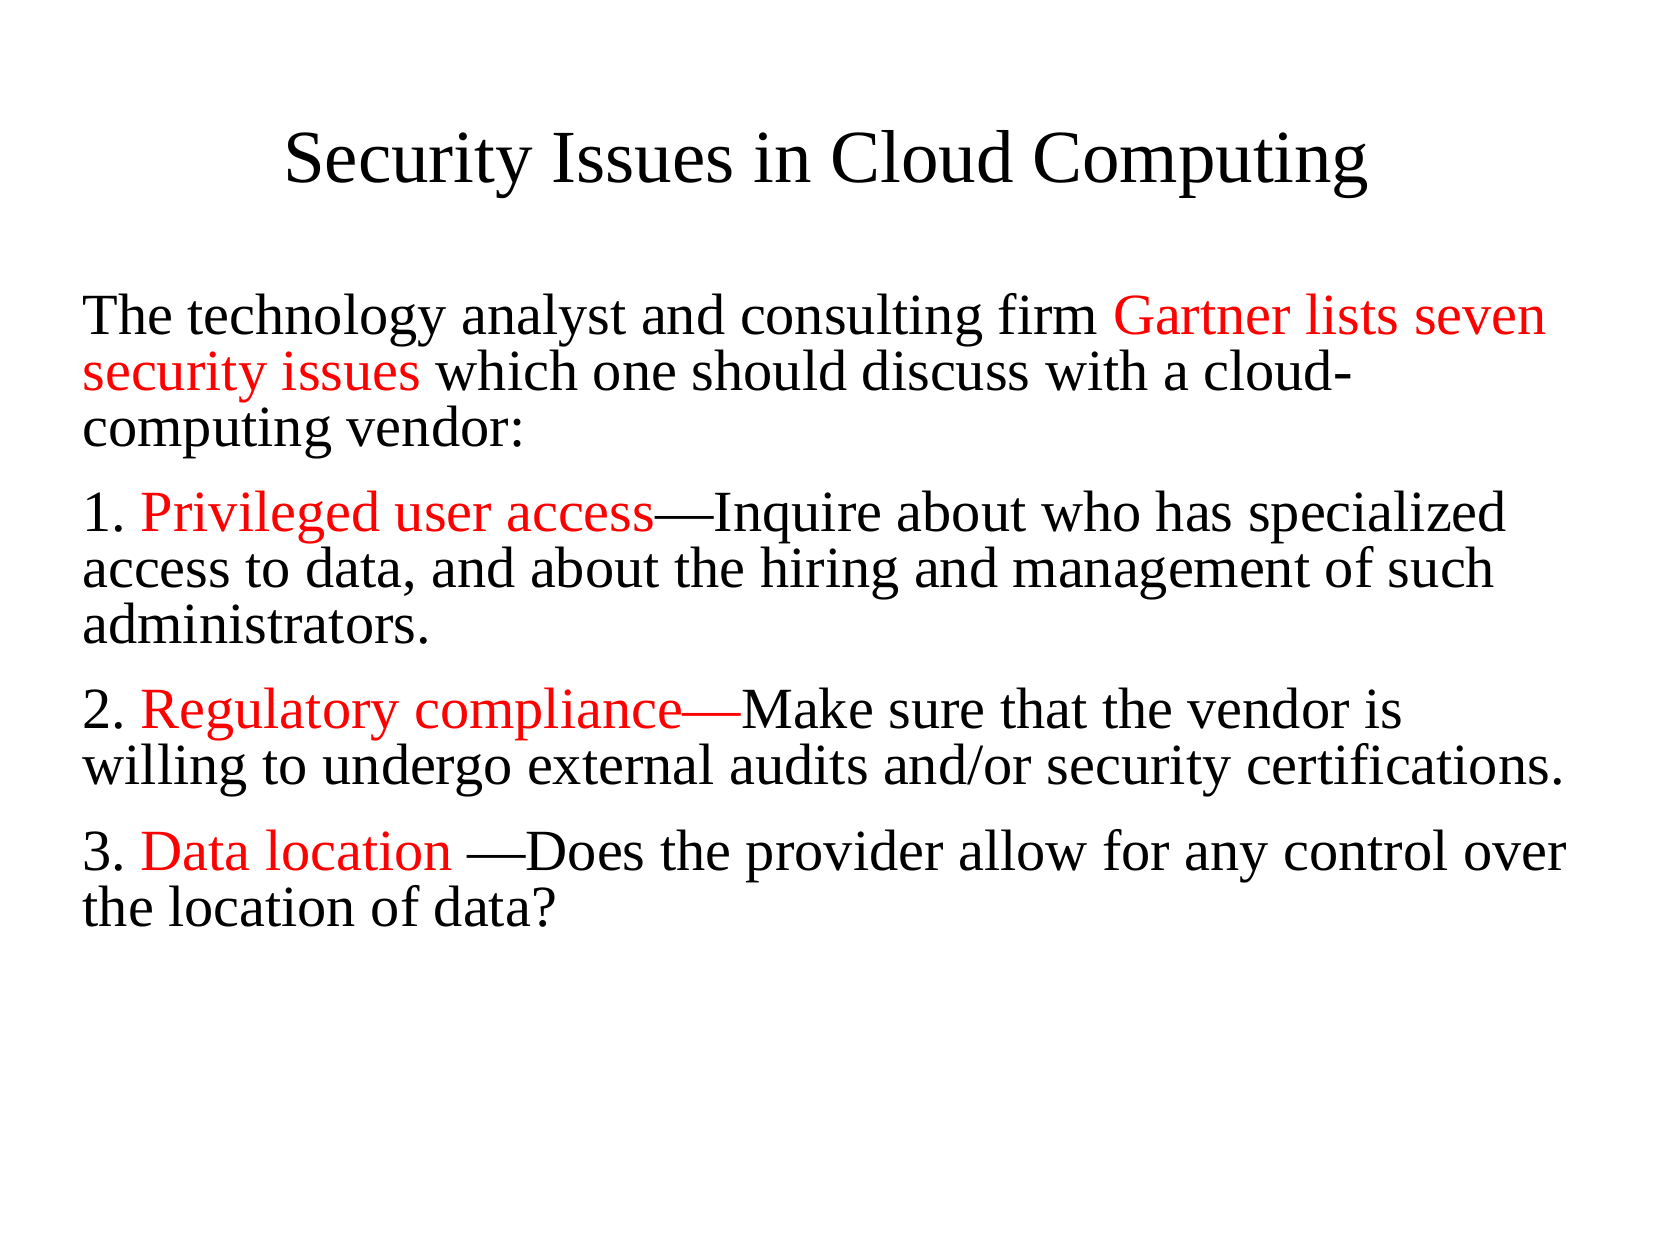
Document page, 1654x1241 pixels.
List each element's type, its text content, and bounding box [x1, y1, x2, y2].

list The technology analyst and consulting firm Gartner lists seven security issues which one should discuss with a cloud-computing vendor: 1. Privileged user access—Inquire about who has specialized access to data, and about the hiring and management of such administrators. 2. Regulatory compliance—Make sure that the vendor is willing to undergo external audits and/or security certifications. 3. Data location —Does the provider allow for any control over the location of data? [82, 290, 1571, 1010]
title Security Issues in Cloud Computing [82, 49, 1571, 257]
